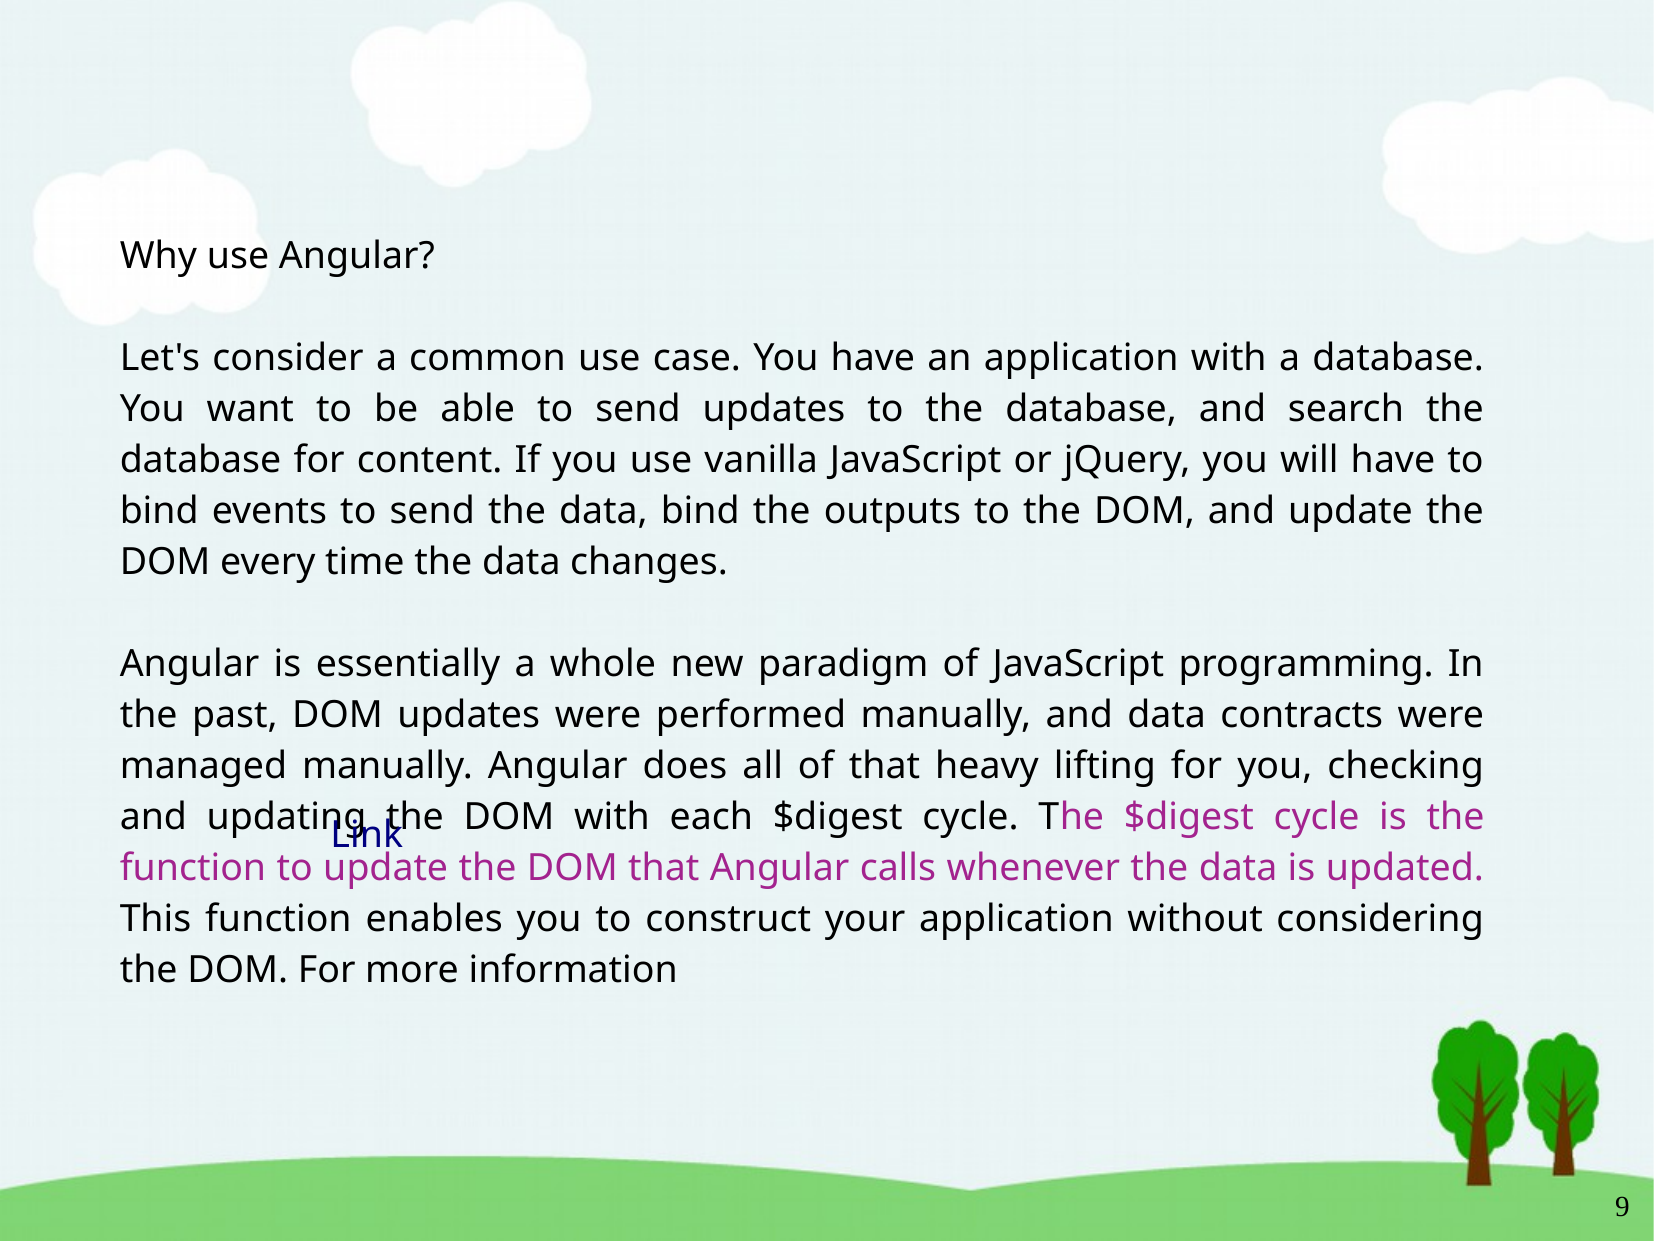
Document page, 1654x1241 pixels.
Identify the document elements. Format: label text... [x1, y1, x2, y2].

picture [0, 0, 1654, 1241]
text_box Link [315, 800, 421, 871]
text_box Why use Angular? Let's consider a common use case. You have an application with a database. You want to be able to send updates to the database, and search the database for content. If you use vanilla JavaScript or jQuery, you will have to bind events to send the data, bind the outputs to the DOM, and update the DOM every time the data changes. Angular is essentially a whole new paradigm of JavaScript programming. In the past, DOM updates were performed manually, and data contracts were managed manually. Angular does all of that heavy lifting for you, checking and updating the DOM with each $digest cycle. The $digest cycle is the function to update the DOM that Angular calls whenever the data is updated. This function enables you to construct your application without considering the DOM. For more information [105, 220, 1501, 856]
